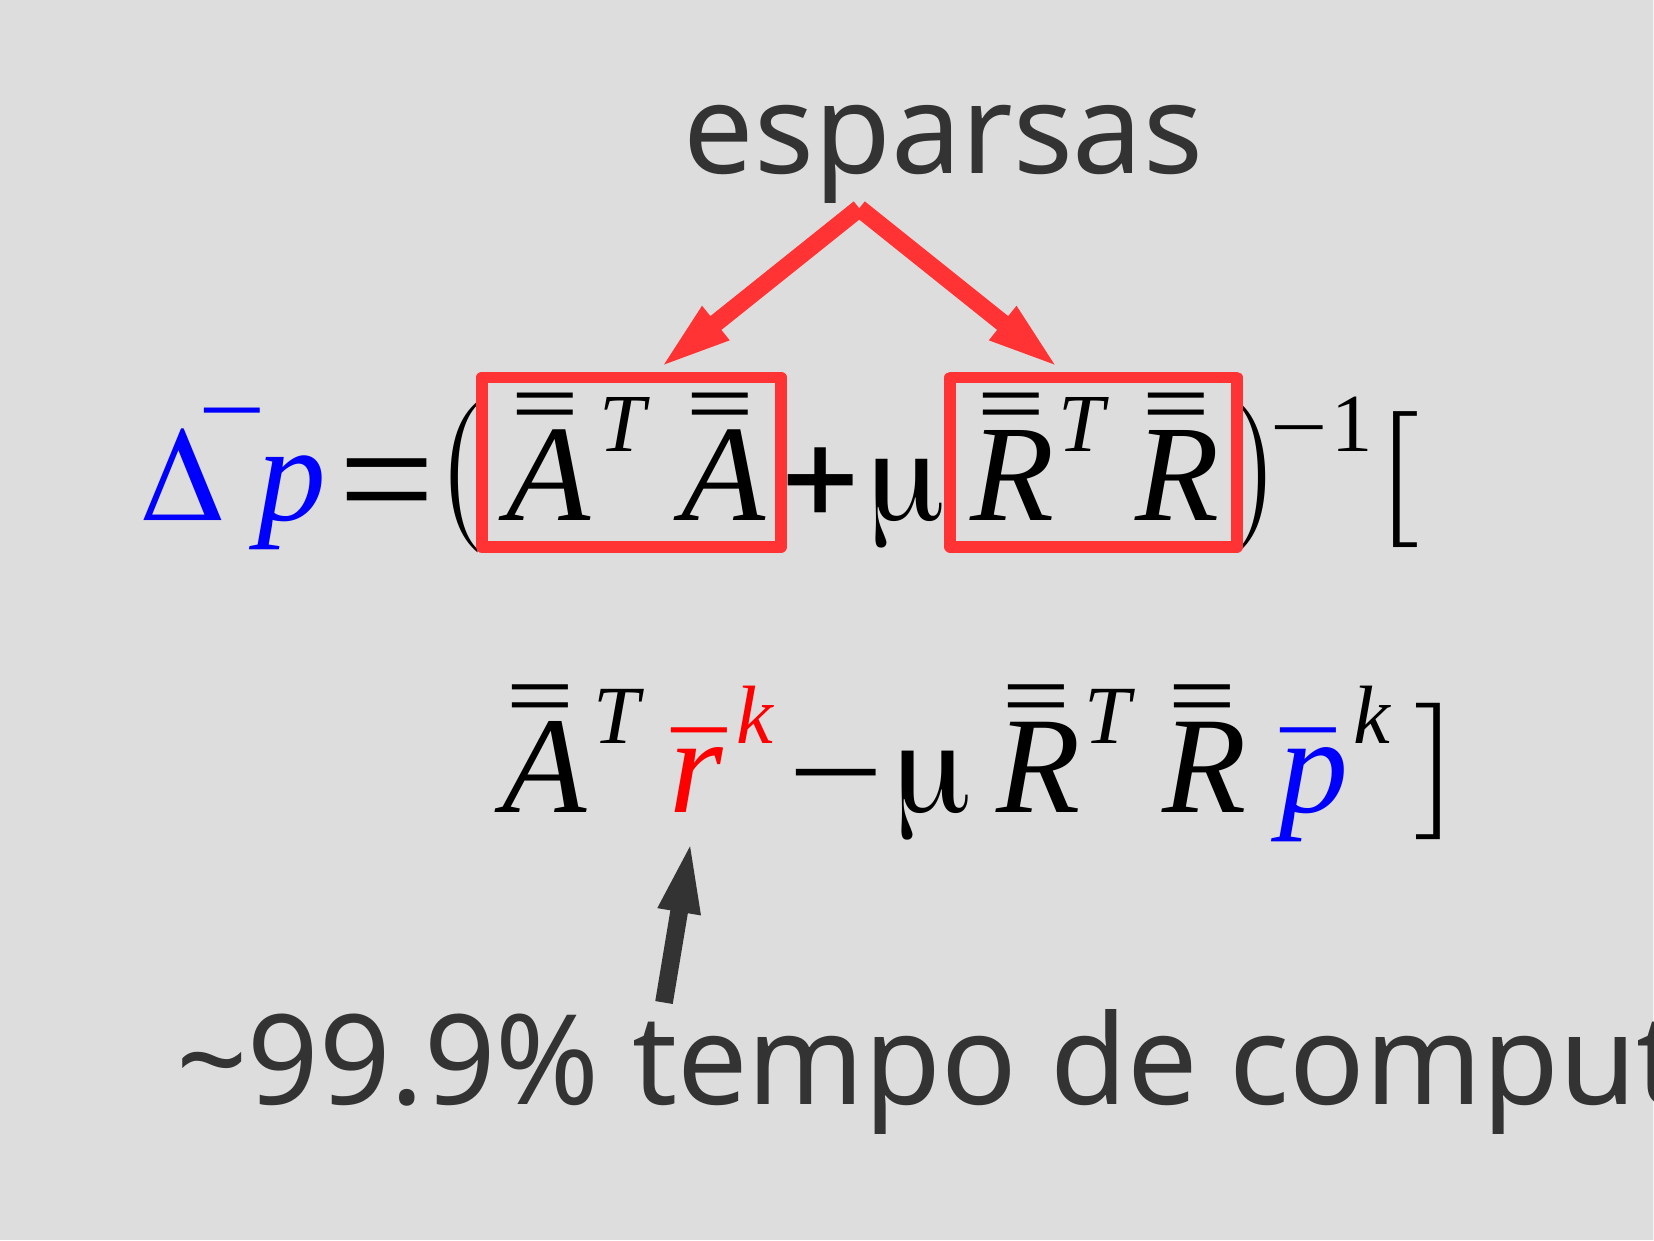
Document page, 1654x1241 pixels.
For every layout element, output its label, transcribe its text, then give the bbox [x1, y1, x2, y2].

text_box esparsas [669, 32, 1081, 209]
text_box ~99.9% tempo de computação [161, 963, 1488, 1140]
chart [956, 383, 1231, 541]
chart [488, 383, 775, 541]
chart [481, 669, 1457, 847]
chart [130, 377, 1432, 559]
